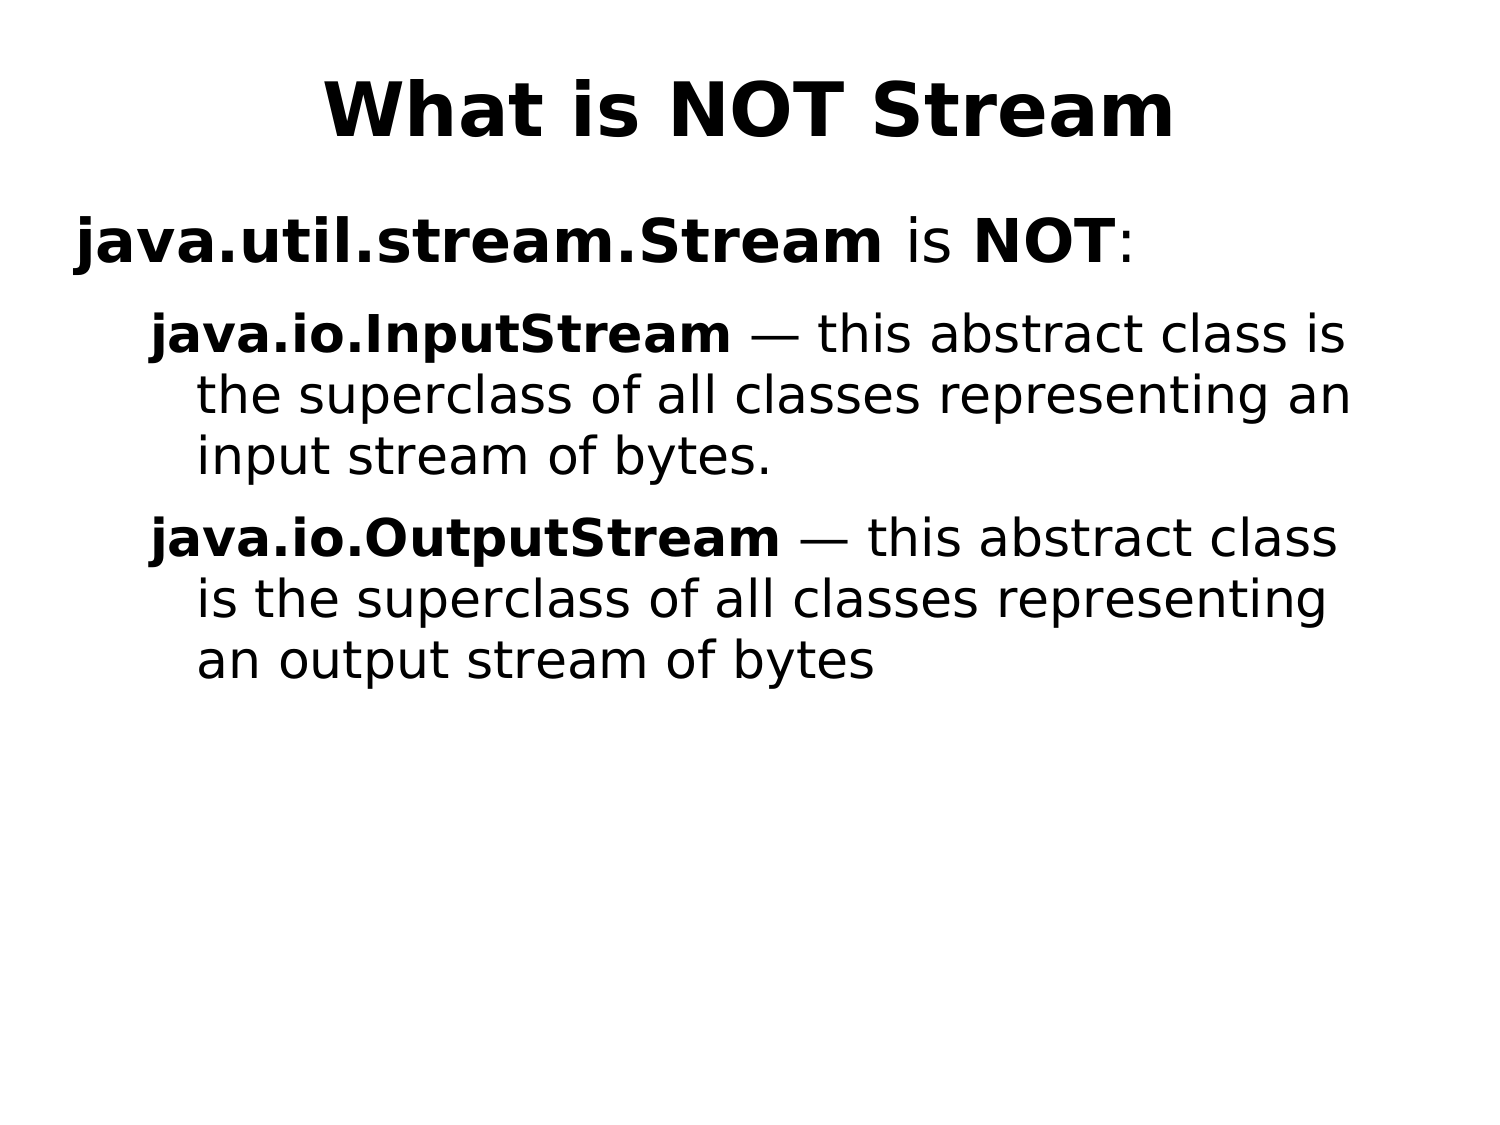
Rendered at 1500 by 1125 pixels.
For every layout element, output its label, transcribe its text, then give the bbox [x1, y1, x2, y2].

list java.util.stream.Stream is NOT: java.io.InputStream — this abstract class is the superclass of all classes representing an input stream of bytes. java.io.OutputStream — this abstract class is the superclass of all classes representing an output stream of bytes [75, 204, 1395, 1075]
title What is NOT Stream [74, 44, 1425, 177]
